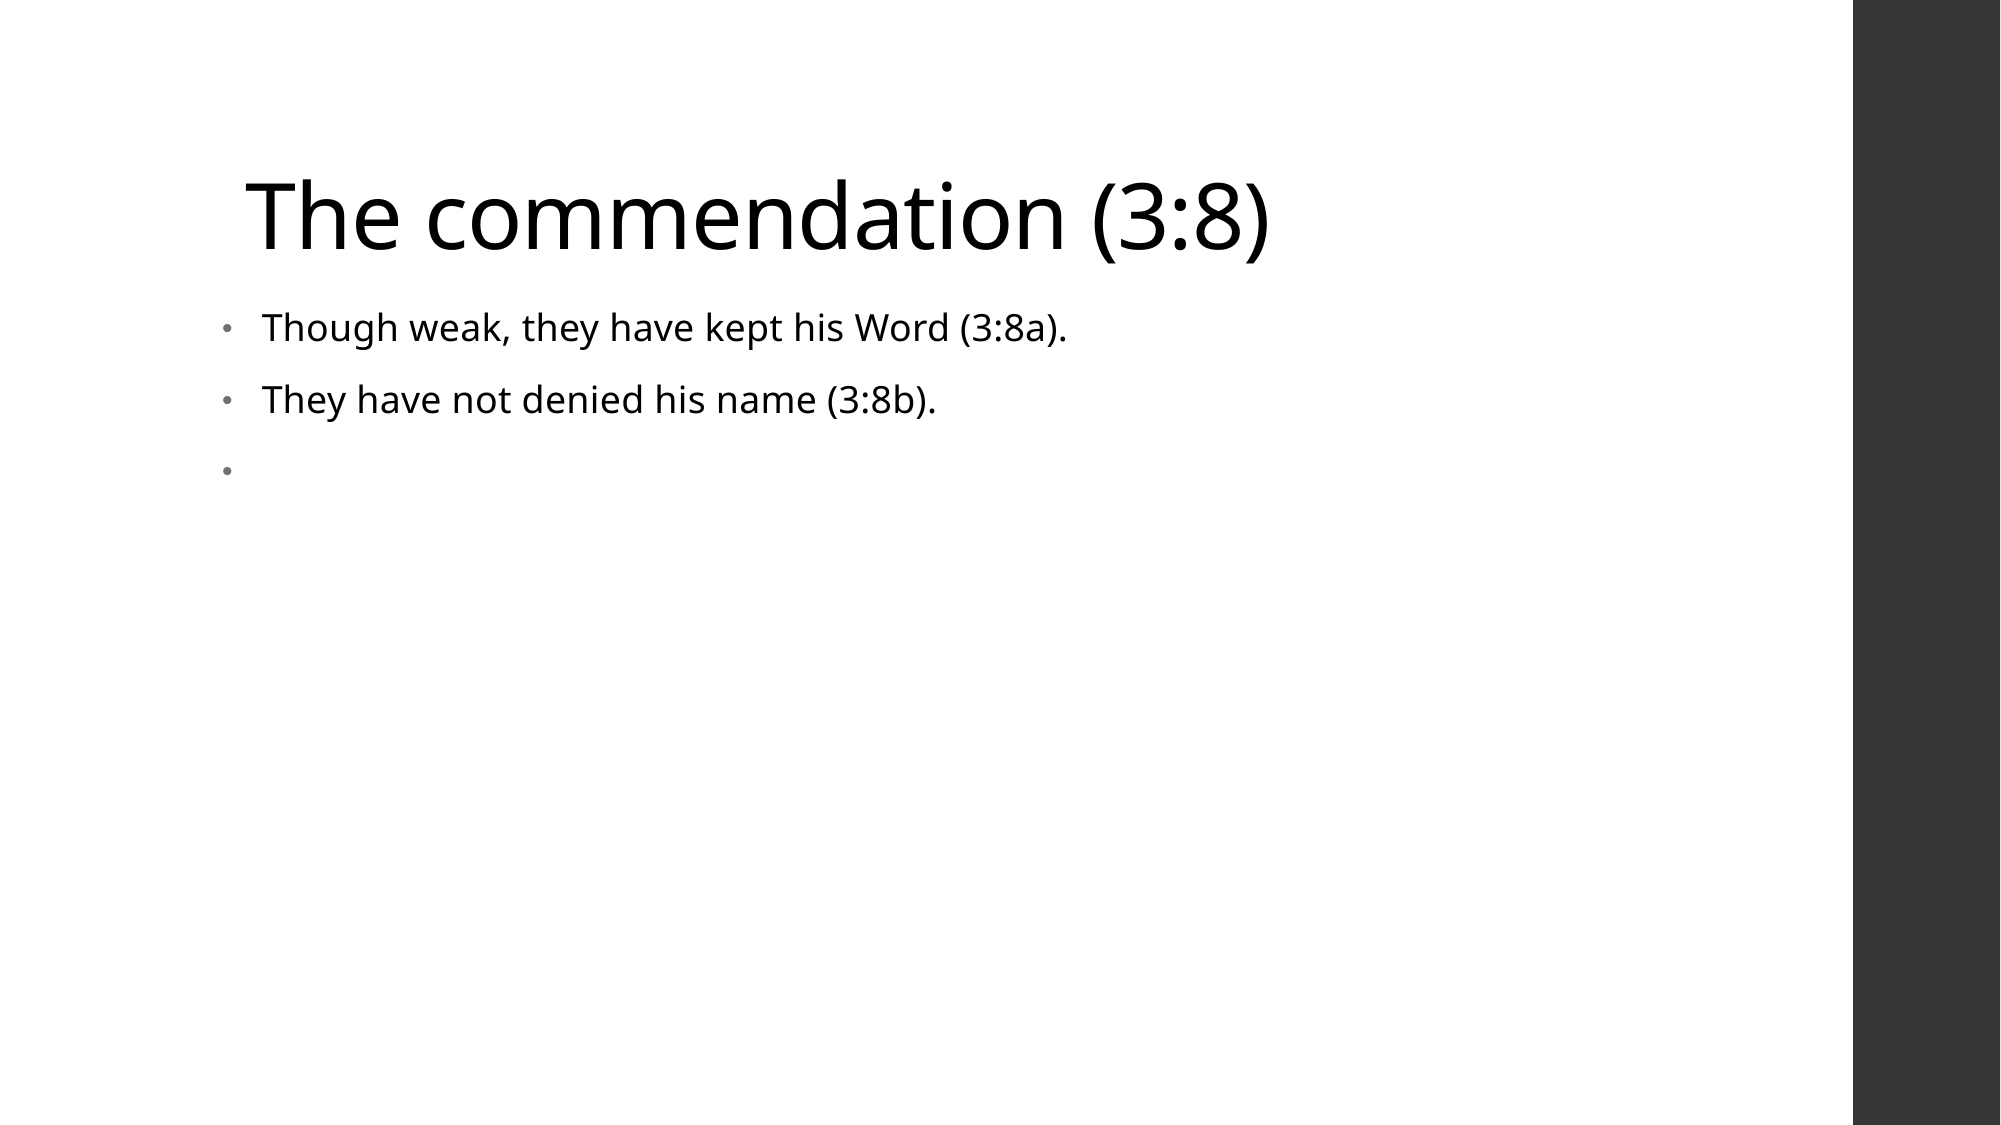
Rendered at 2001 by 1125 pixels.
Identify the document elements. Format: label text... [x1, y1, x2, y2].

title The commendation (3:8) [206, 60, 1797, 278]
list Though weak, they have kept his Word (3:8a). They have not denied his name (3:8b). [206, 299, 1617, 1014]
